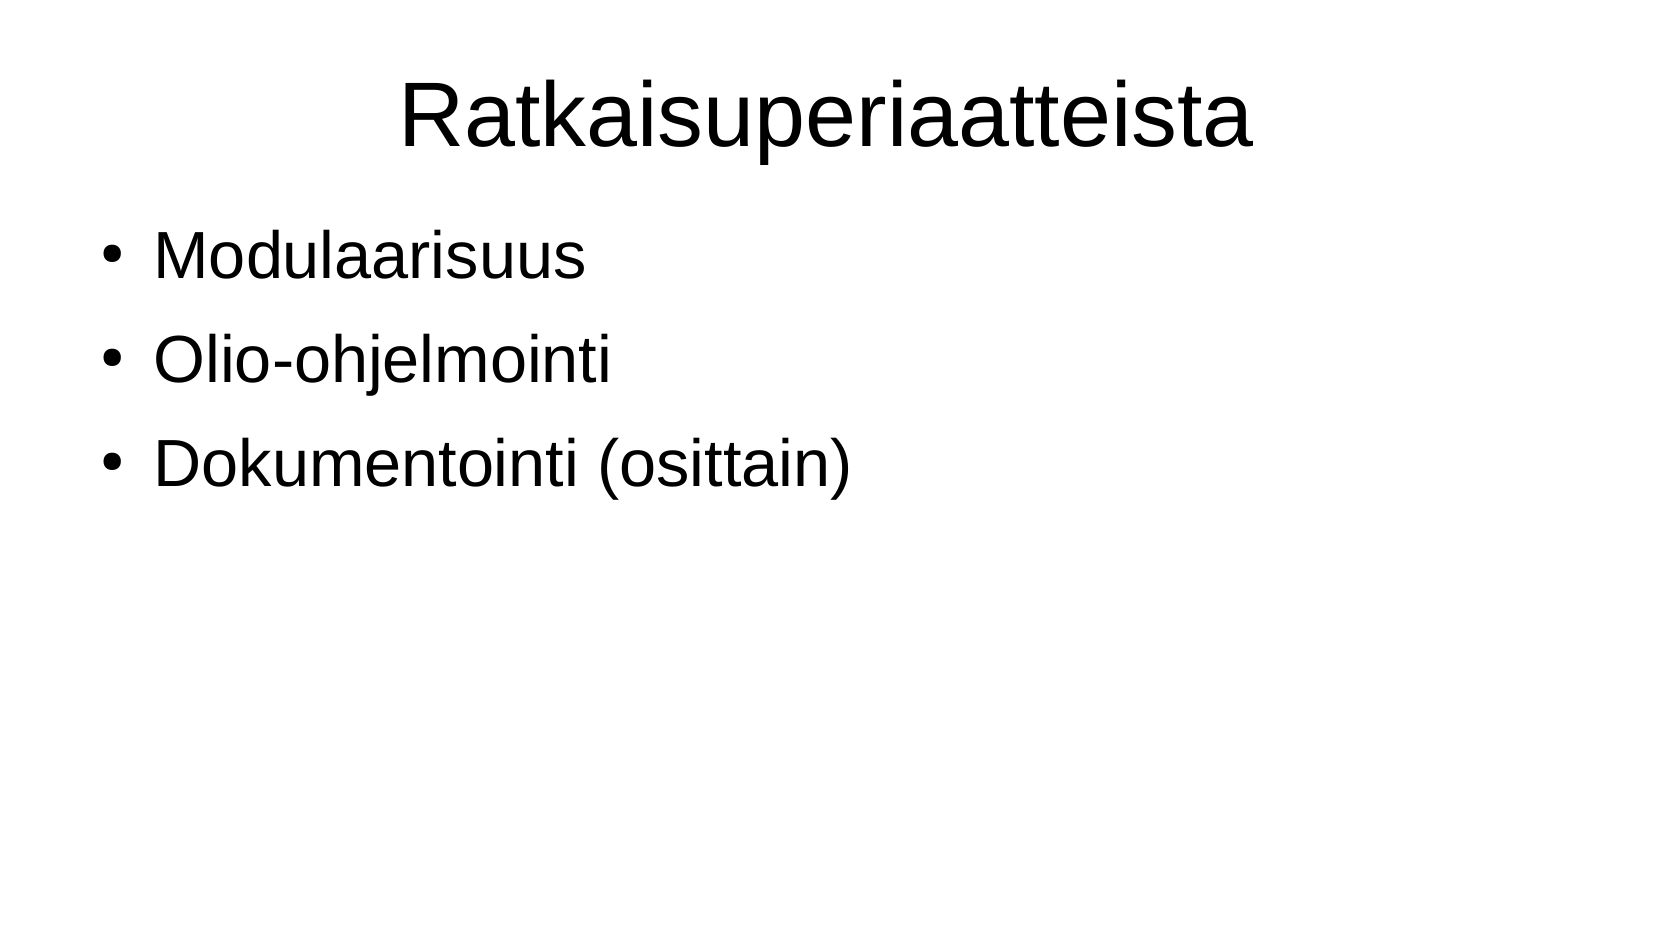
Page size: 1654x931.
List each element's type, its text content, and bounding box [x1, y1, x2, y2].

list Modulaarisuus Olio-ohjelmointi Dokumentointi (osittain) [82, 217, 1571, 758]
title Ratkaisuperiaatteista [82, 37, 1571, 193]
